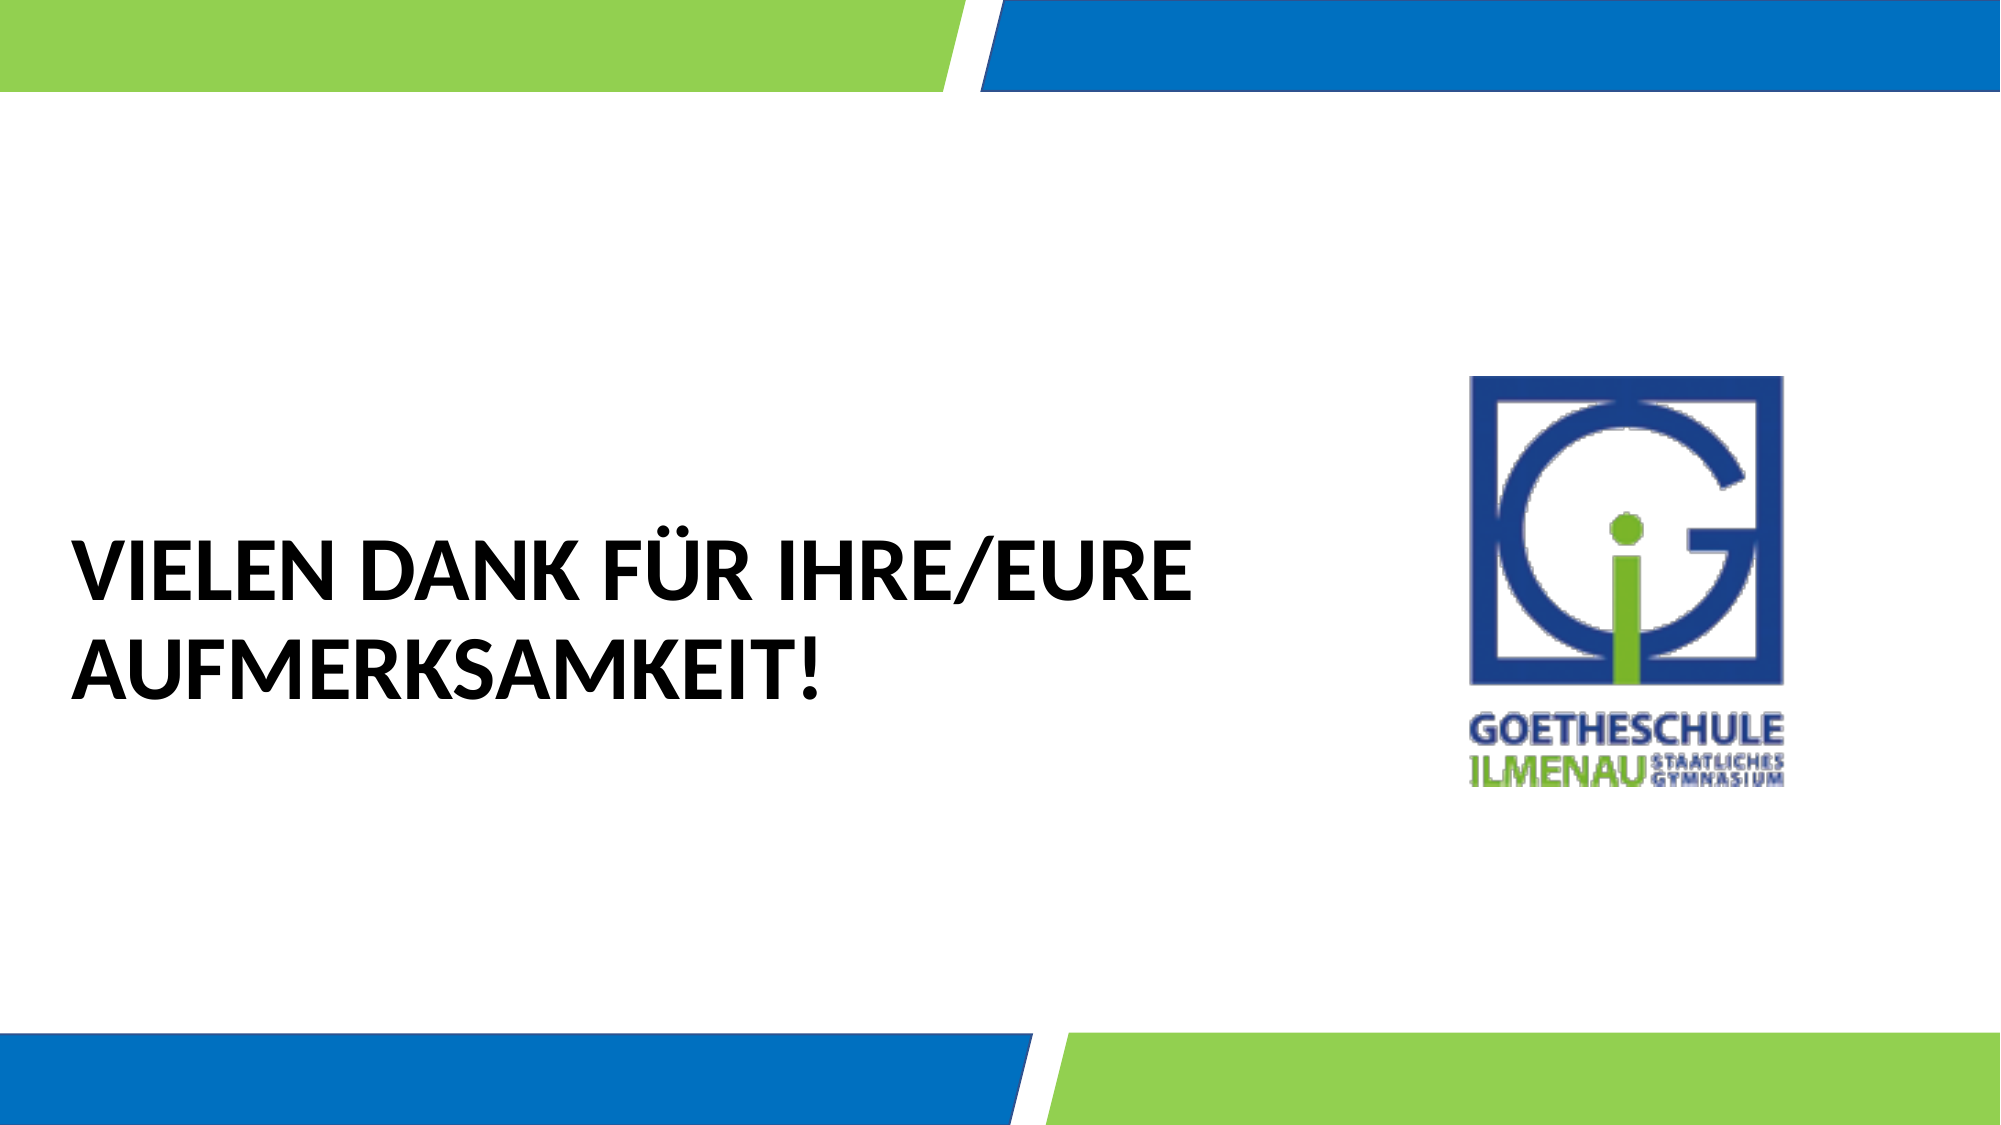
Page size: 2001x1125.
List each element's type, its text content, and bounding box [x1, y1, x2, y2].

text_box [0, 0, 965, 91]
text_box [981, 0, 2000, 91]
picture [1215, 376, 2000, 787]
title VIELEN DANK FÜR IHRE/EURE AUFMERKSAMKEIT! [55, 464, 1215, 727]
text_box [0, 1034, 1032, 1125]
text_box [1046, 1033, 2000, 1125]
